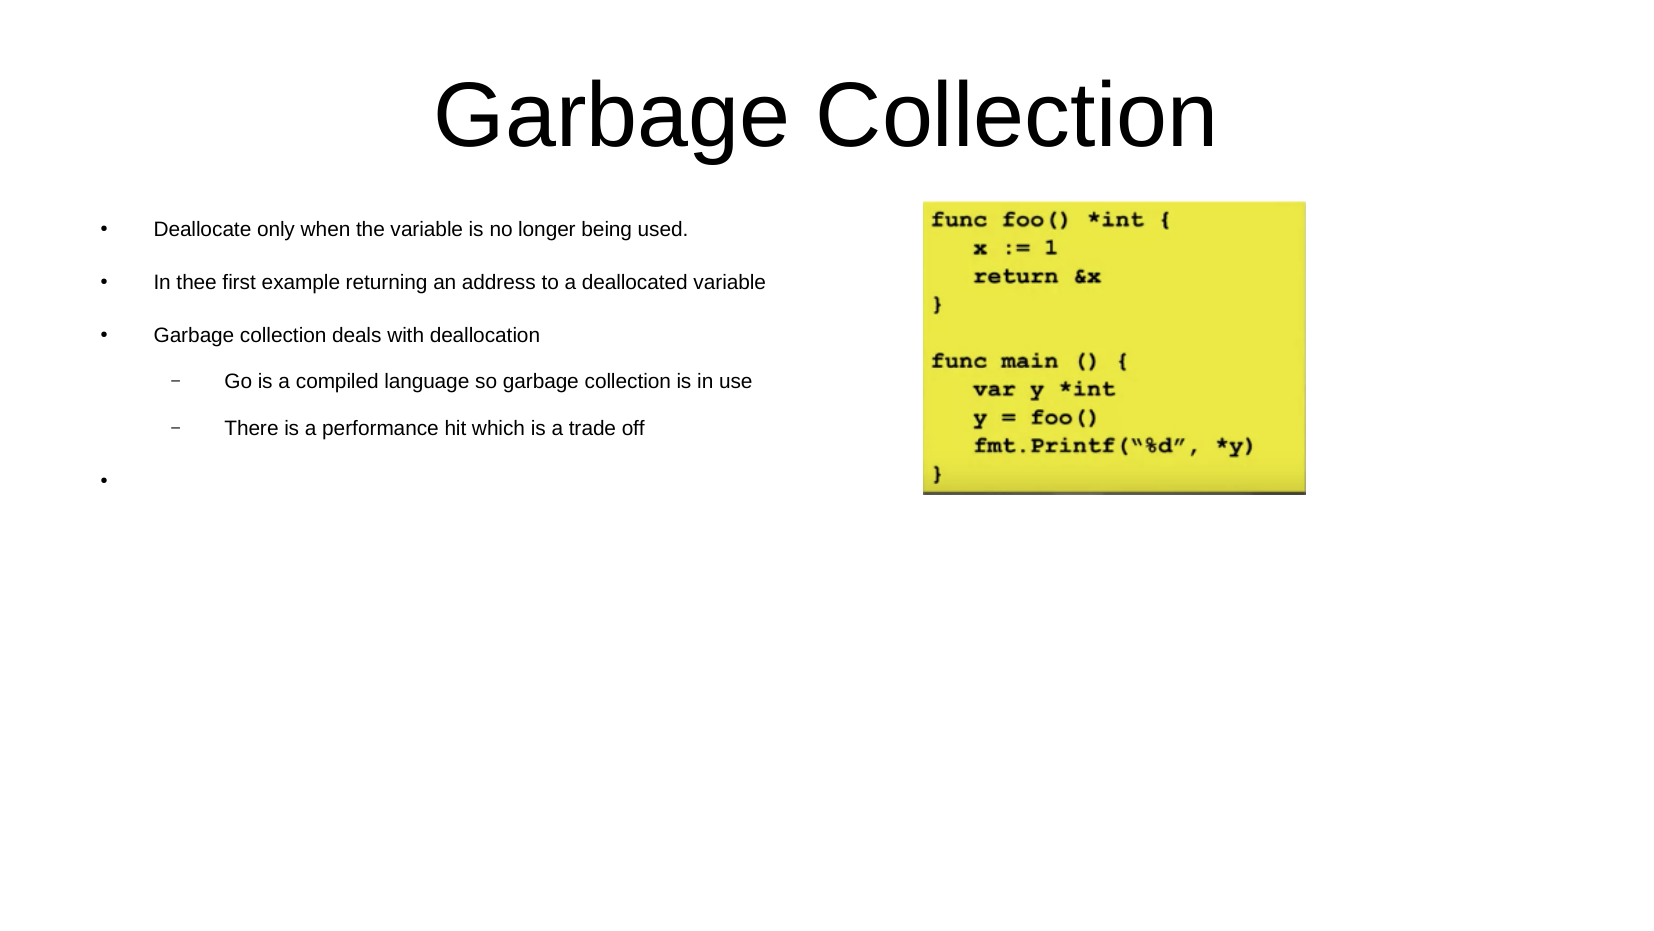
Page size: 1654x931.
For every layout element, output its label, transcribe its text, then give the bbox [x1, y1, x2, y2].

title Garbage Collection [82, 37, 1571, 193]
list Deallocate only when the variable is no longer being used. In thee first example returning an address to a deallocated variable Garbage collection deals with deallocation Go is a compiled language so garbage collection is in use There is a performance hit which is a trade off [82, 217, 1571, 758]
picture [923, 201, 1306, 496]
